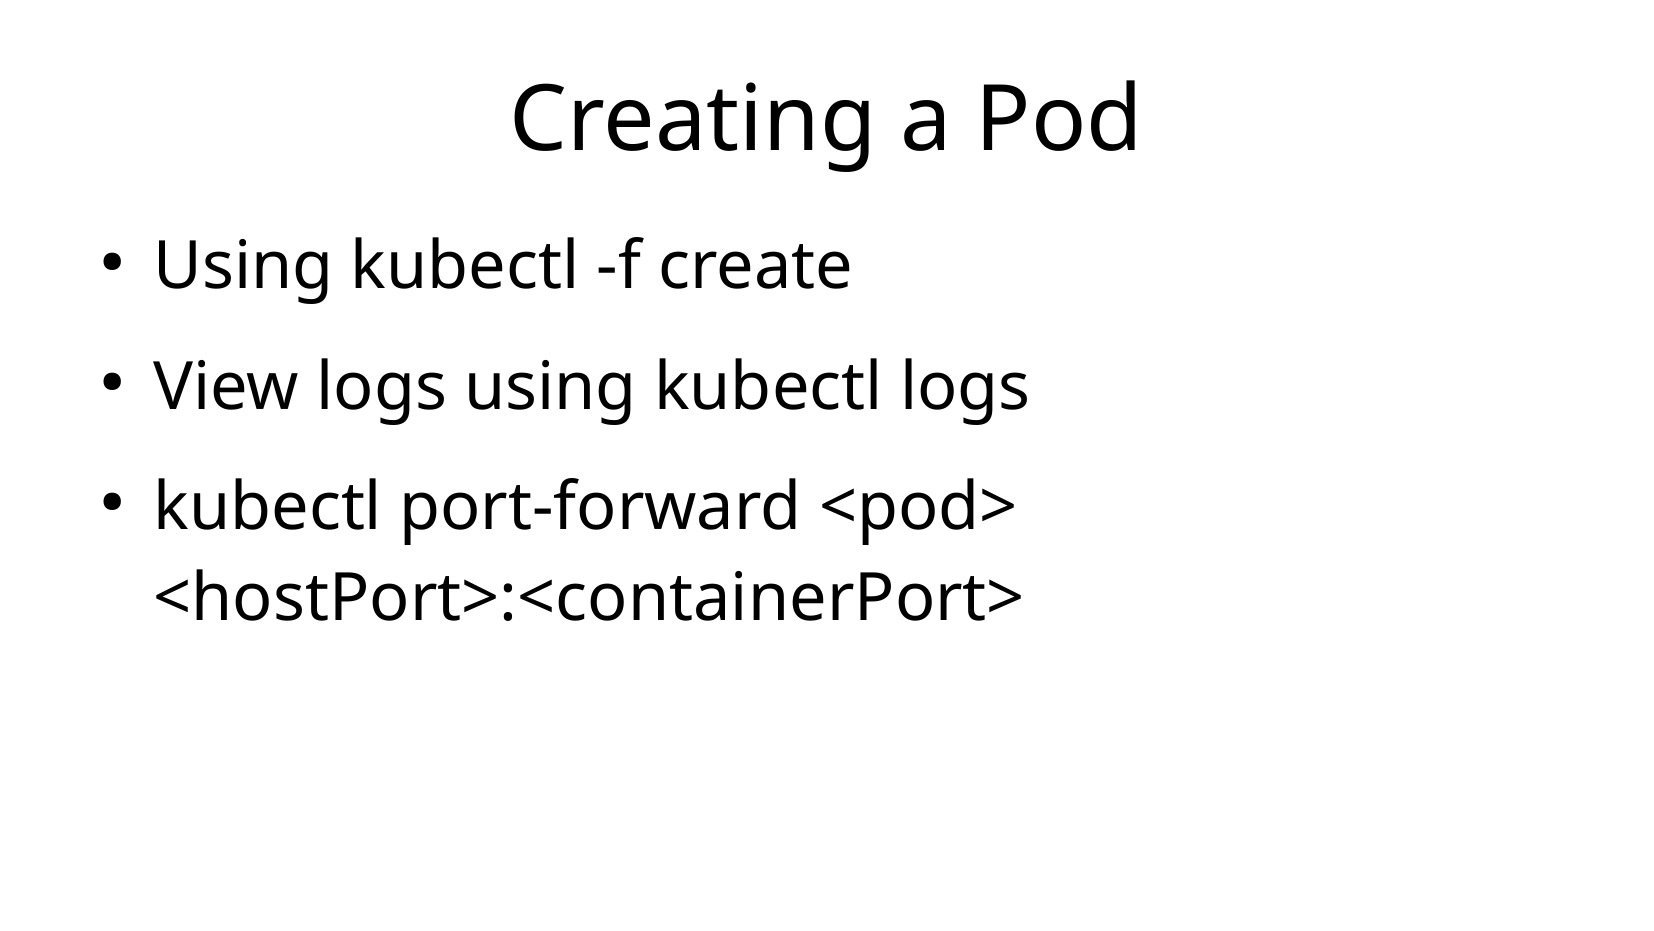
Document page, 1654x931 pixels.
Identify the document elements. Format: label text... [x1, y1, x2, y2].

title Creating a Pod [82, 37, 1571, 193]
list Using kubectl -f create View logs using kubectl logs kubectl port-forward <pod> <hostPort>:<containerPort> [82, 217, 1571, 758]
